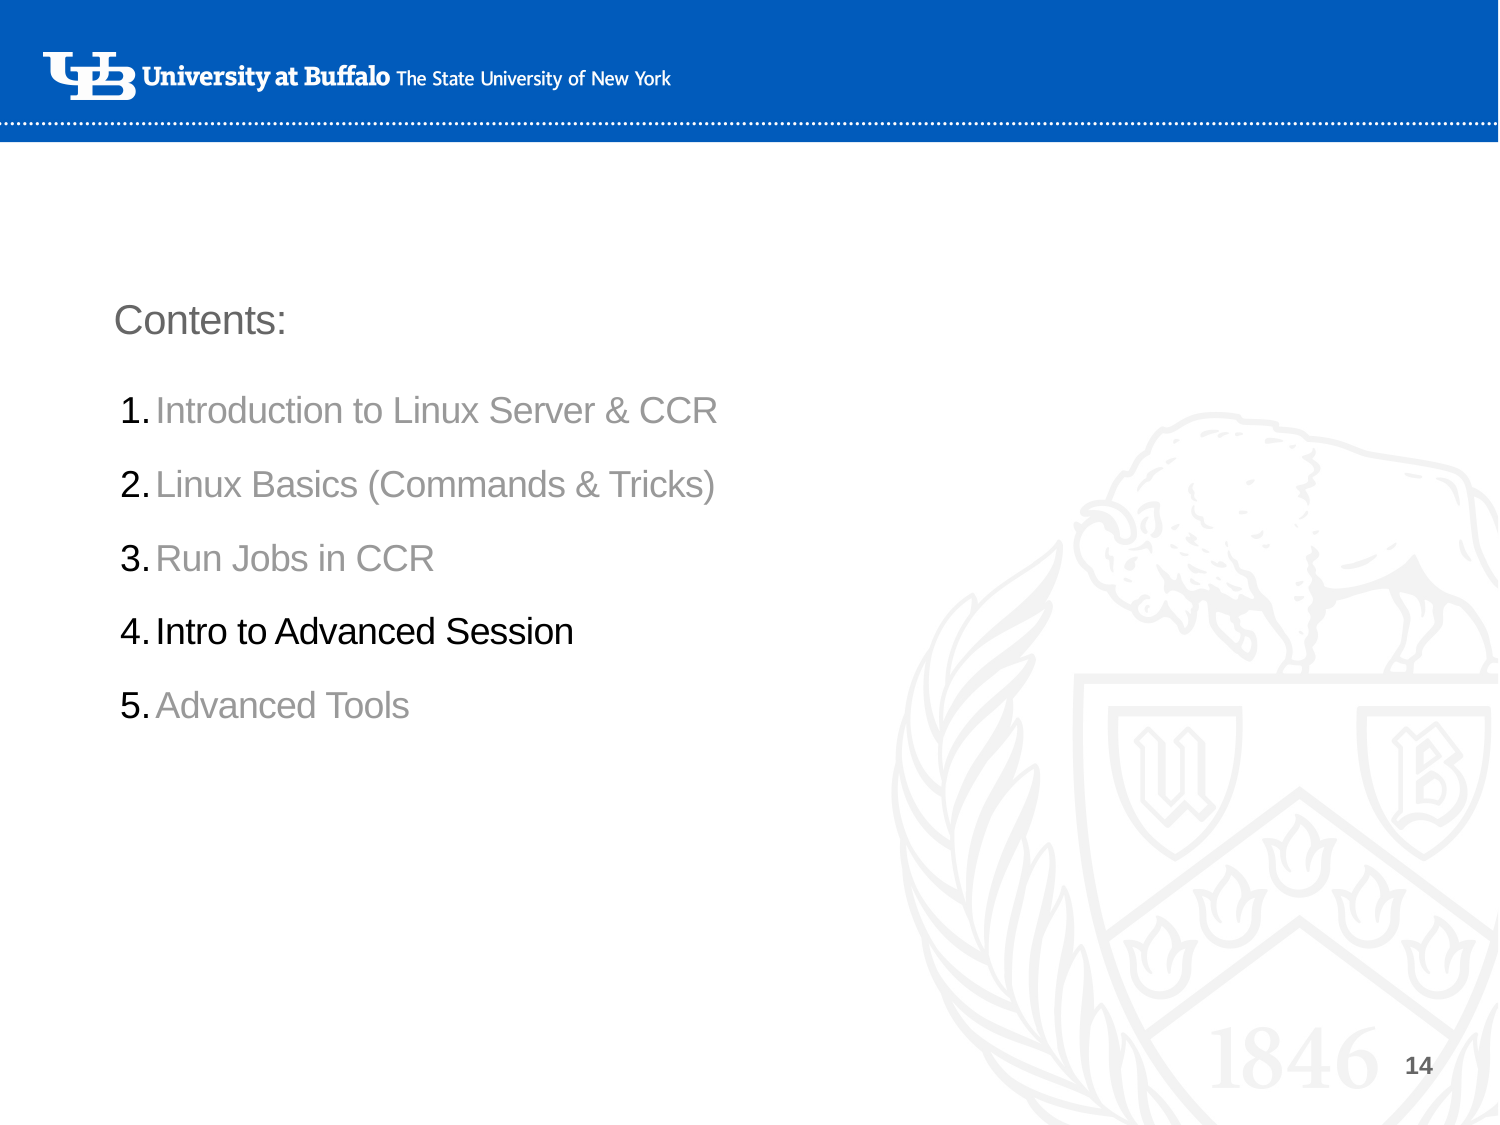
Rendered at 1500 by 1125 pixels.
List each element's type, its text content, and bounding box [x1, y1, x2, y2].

text_box Contents: [98, 285, 325, 357]
text_box Introduction to Linux Server & CCR Linux Basics (Commands & Tricks) Run Jobs in CCR Intro to Advanced Session Advanced Tools [90, 383, 1404, 841]
picture [0, 0, 1499, 1125]
